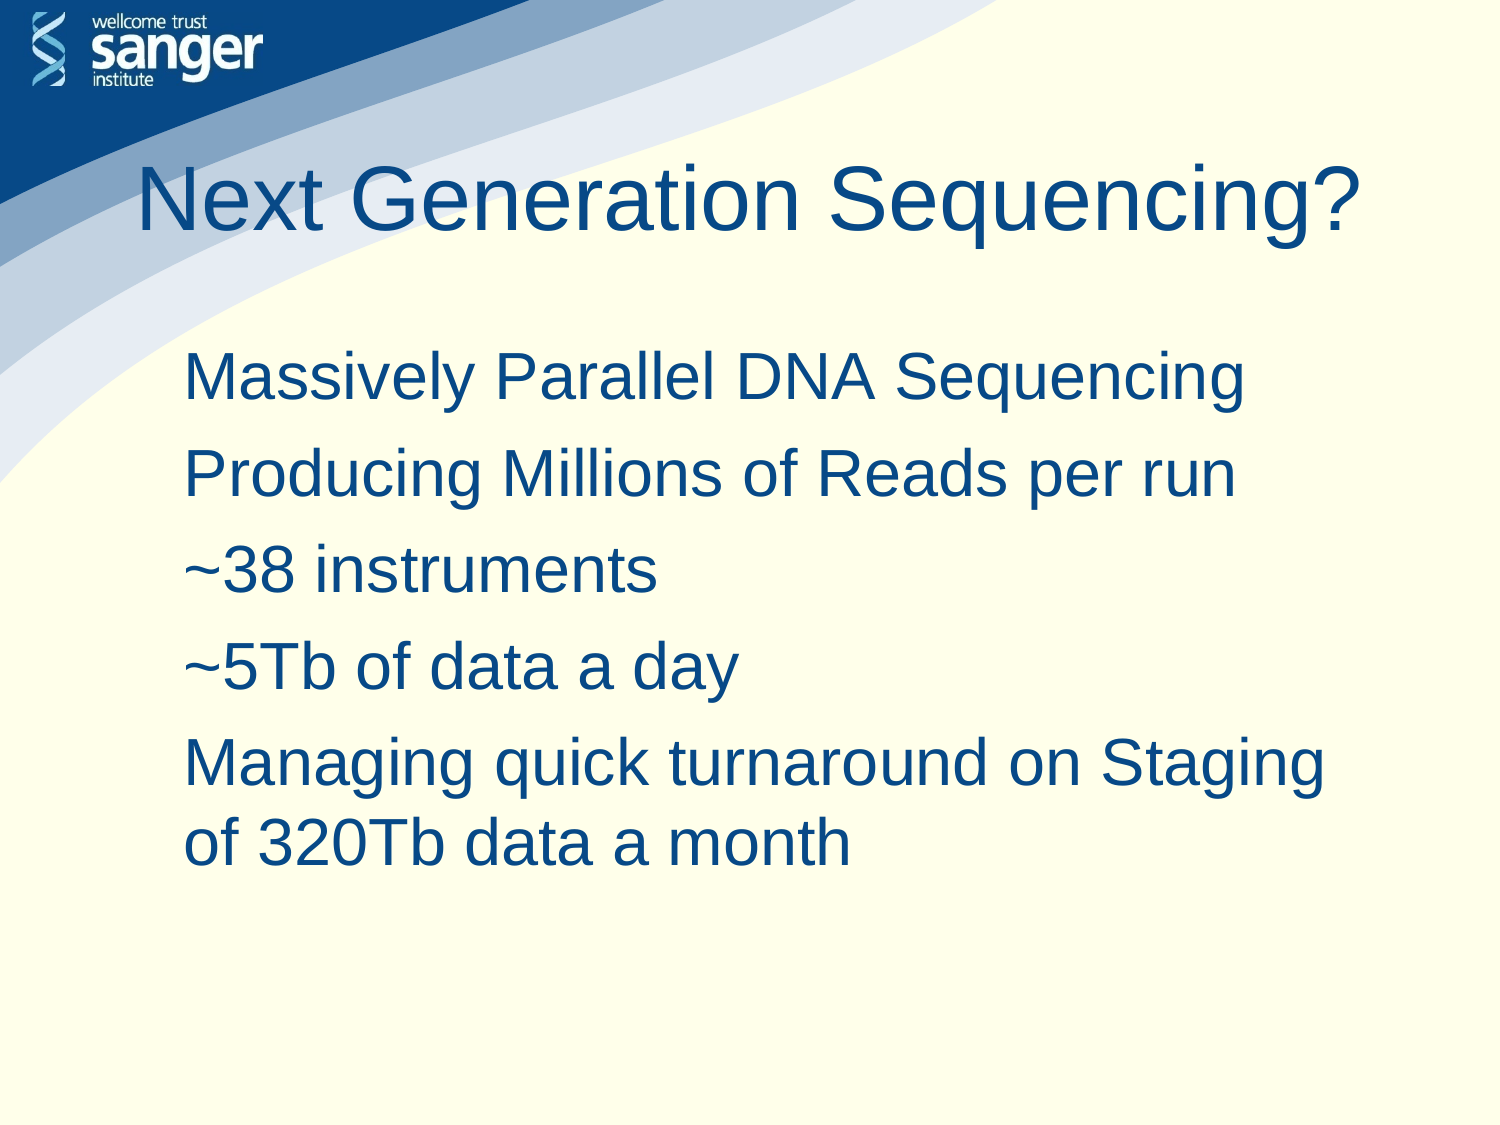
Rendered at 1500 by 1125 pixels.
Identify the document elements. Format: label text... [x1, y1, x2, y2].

title Next Generation Sequencing? [112, 75, 1388, 312]
picture [12, 12, 263, 86]
list Massively Parallel DNA Sequencing Producing Millions of Reads per run ~38 instruments ~5Tb of data a day Managing quick turnaround on Staging of 320Tb data a month [112, 324, 1388, 1001]
